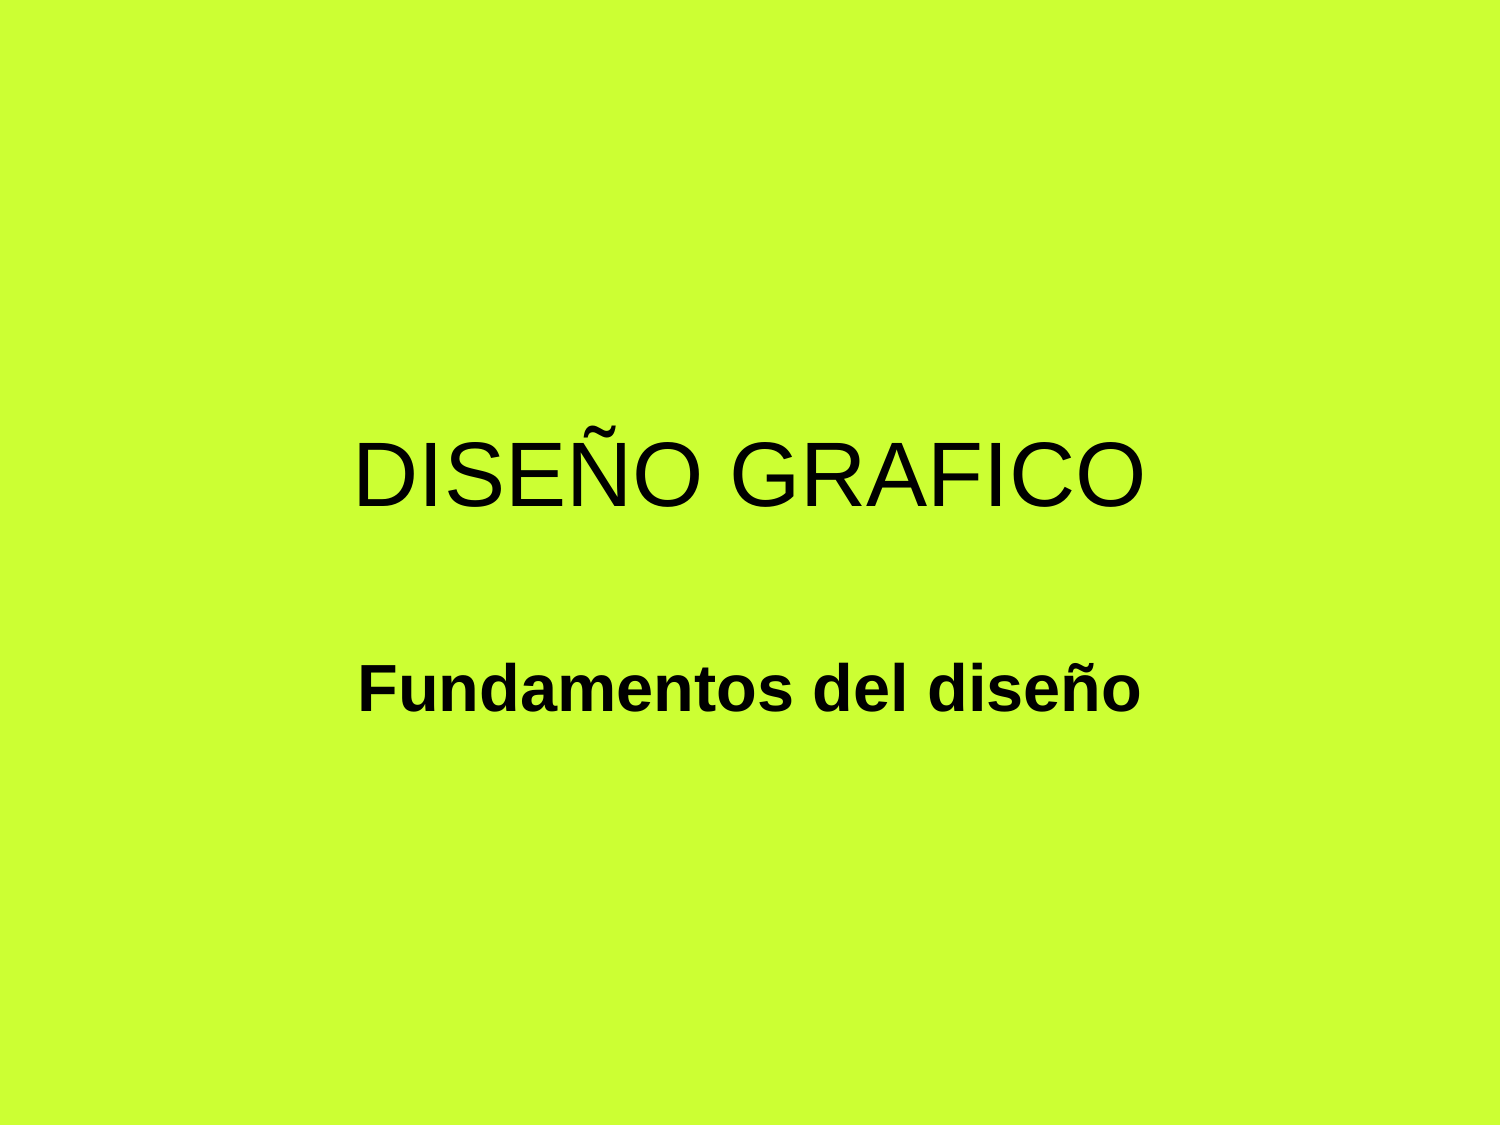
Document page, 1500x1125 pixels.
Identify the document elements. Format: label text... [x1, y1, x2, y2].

subtitle Fundamentos del diseño [225, 637, 1276, 925]
title DISEÑO GRAFICO [112, 349, 1388, 591]
